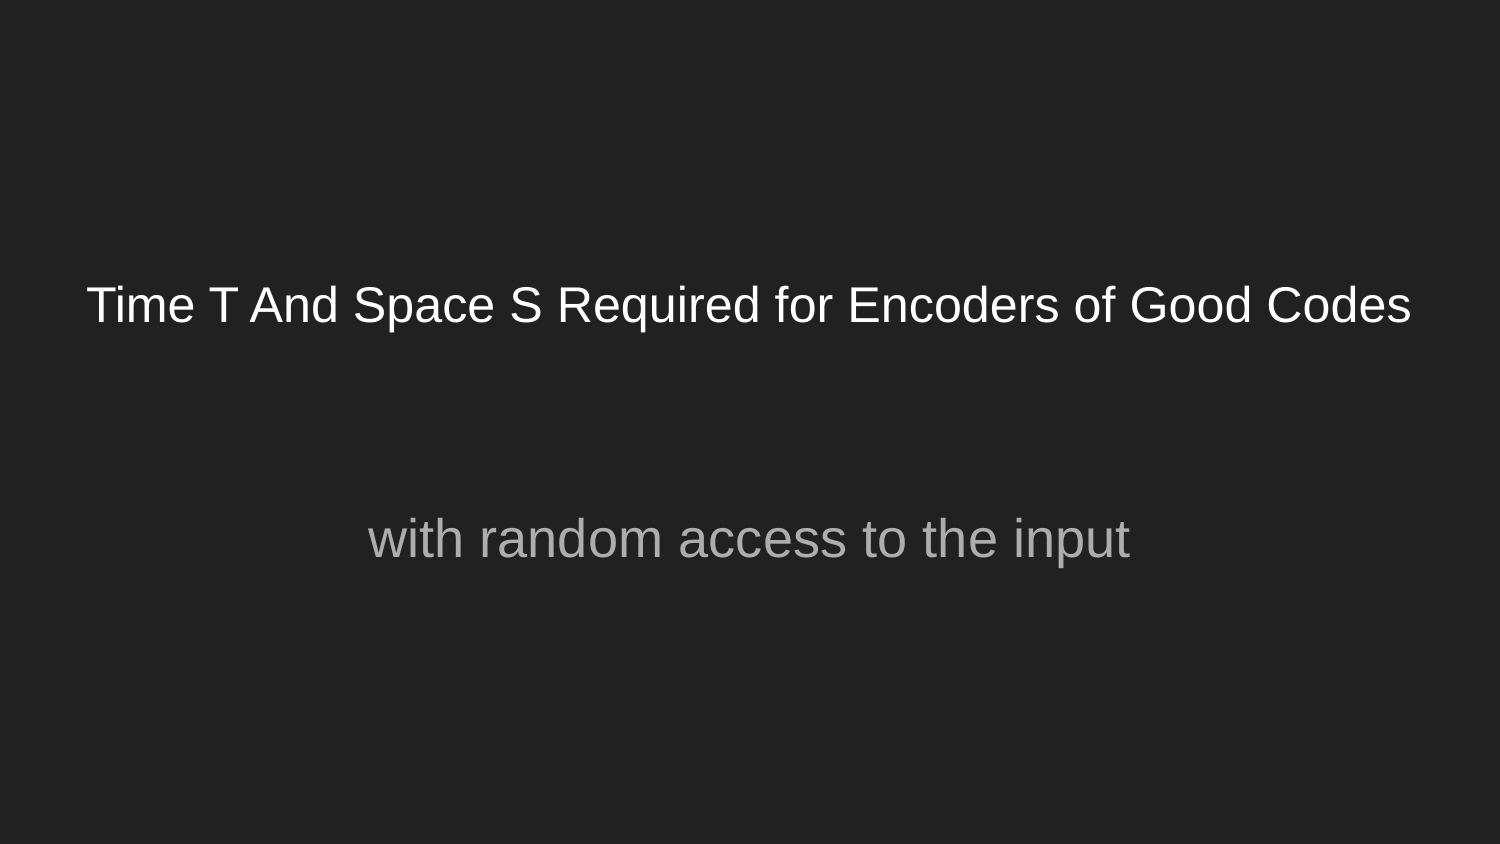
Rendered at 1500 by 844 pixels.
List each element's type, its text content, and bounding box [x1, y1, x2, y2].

title Time T And Space S Required for Encoders of Good Codes [51, 236, 1449, 375]
text_box with random access to the input [326, 488, 1174, 584]
